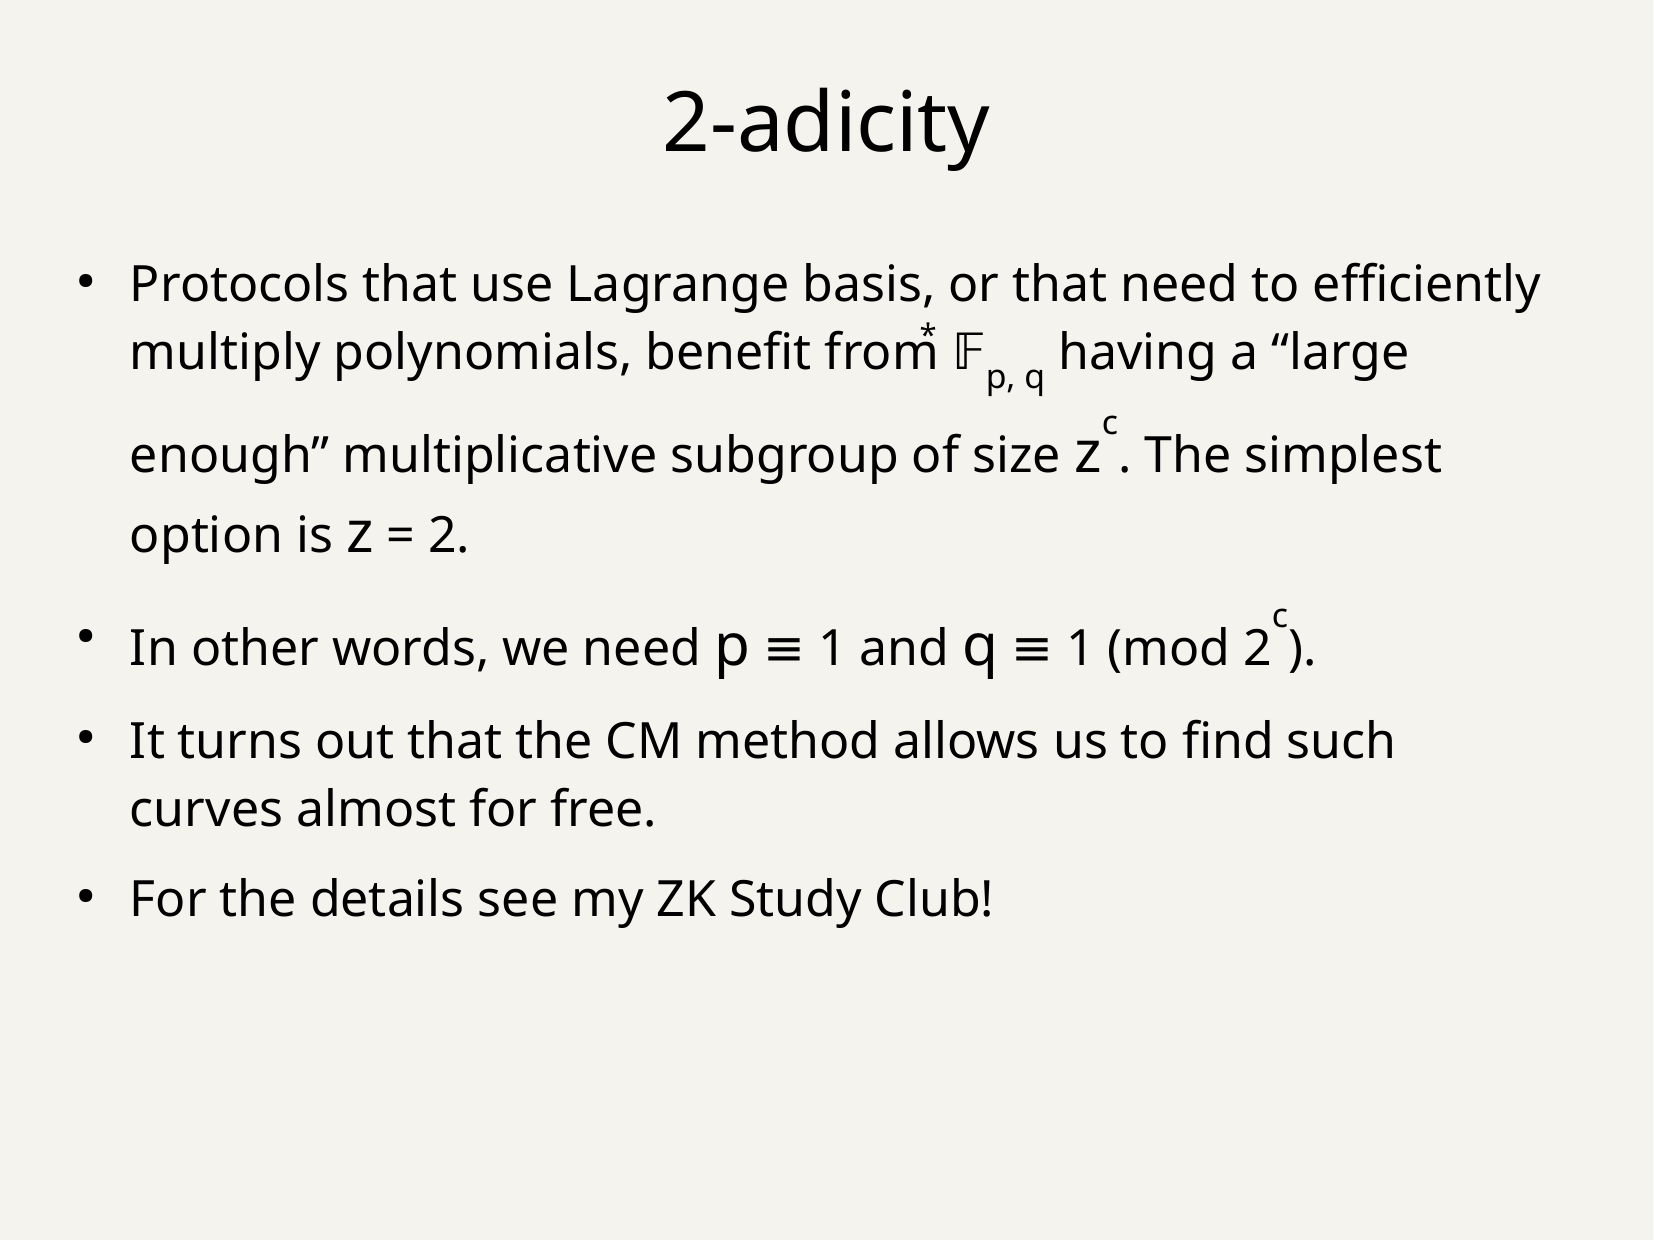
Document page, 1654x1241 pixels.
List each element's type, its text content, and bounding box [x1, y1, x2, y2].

list * [860, 312, 969, 356]
list Protocols that use Lagrange basis, or that need to efficiently multiply polynomials, benefit from 𝔽p, q having a “large enough” multiplicative subgroup of size zc. The simplest option is z = 2. In other words, we need p ≡ 1 and q ≡ 1 (mod 2c). It turns out that the CM method allows us to find such curves almost for free. For the details see my ZK Study Club! [59, 248, 1560, 1028]
title 2-adicity [82, 49, 1571, 189]
